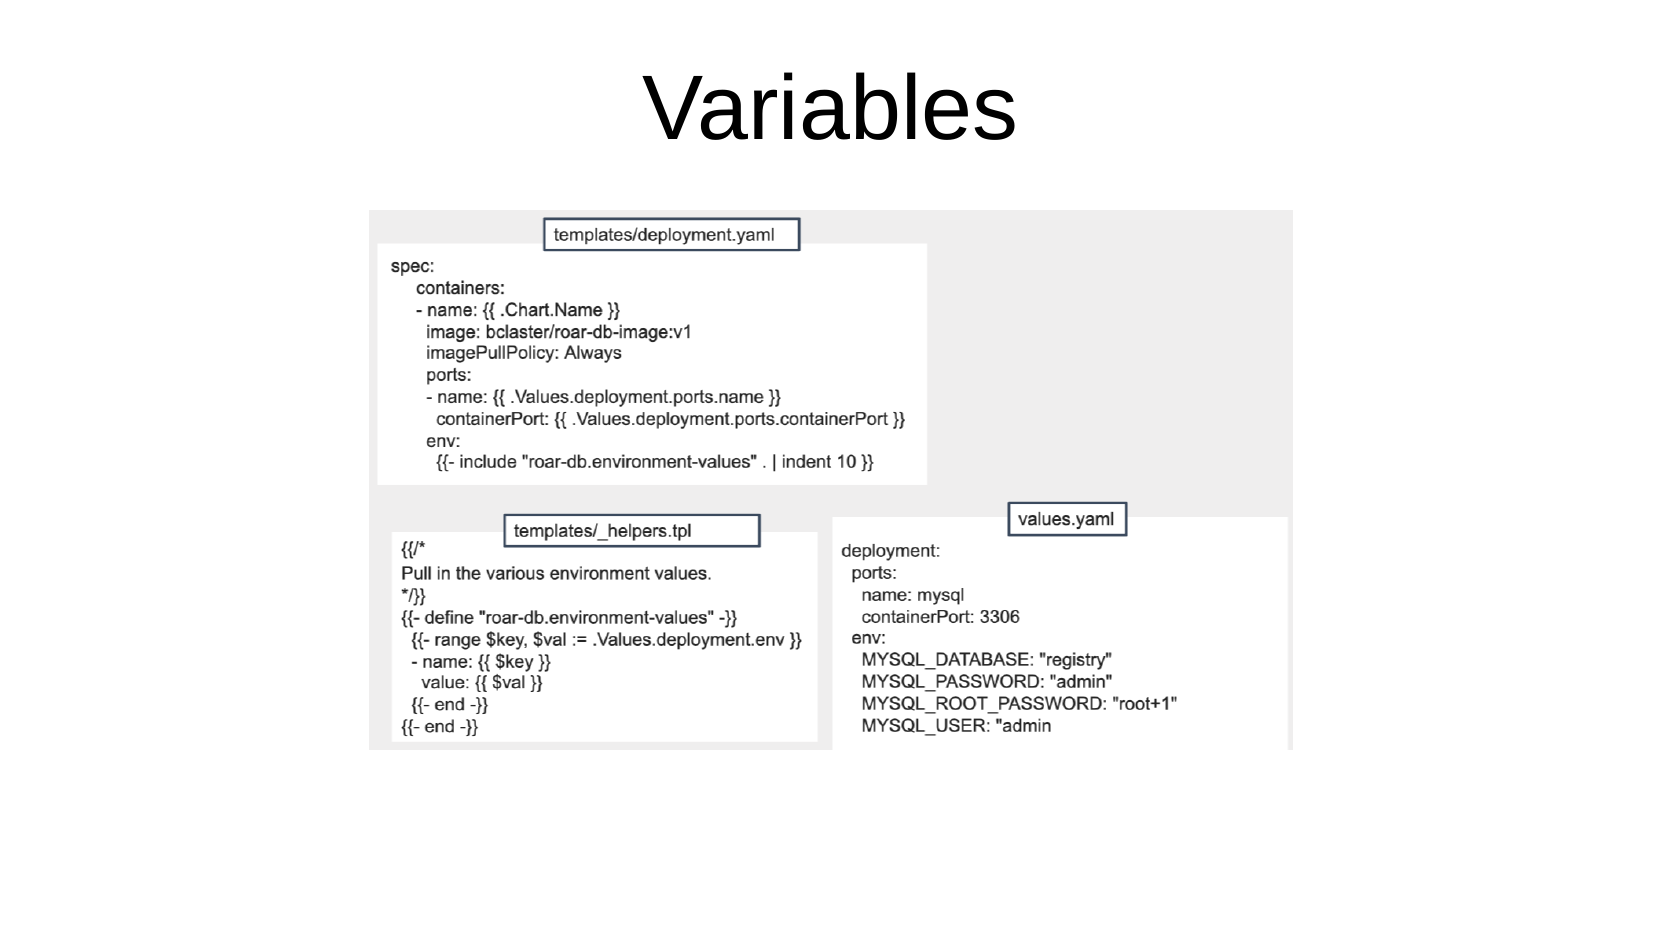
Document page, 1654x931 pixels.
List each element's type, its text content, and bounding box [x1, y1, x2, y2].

title Variables [86, 30, 1576, 186]
picture [369, 210, 1293, 750]
